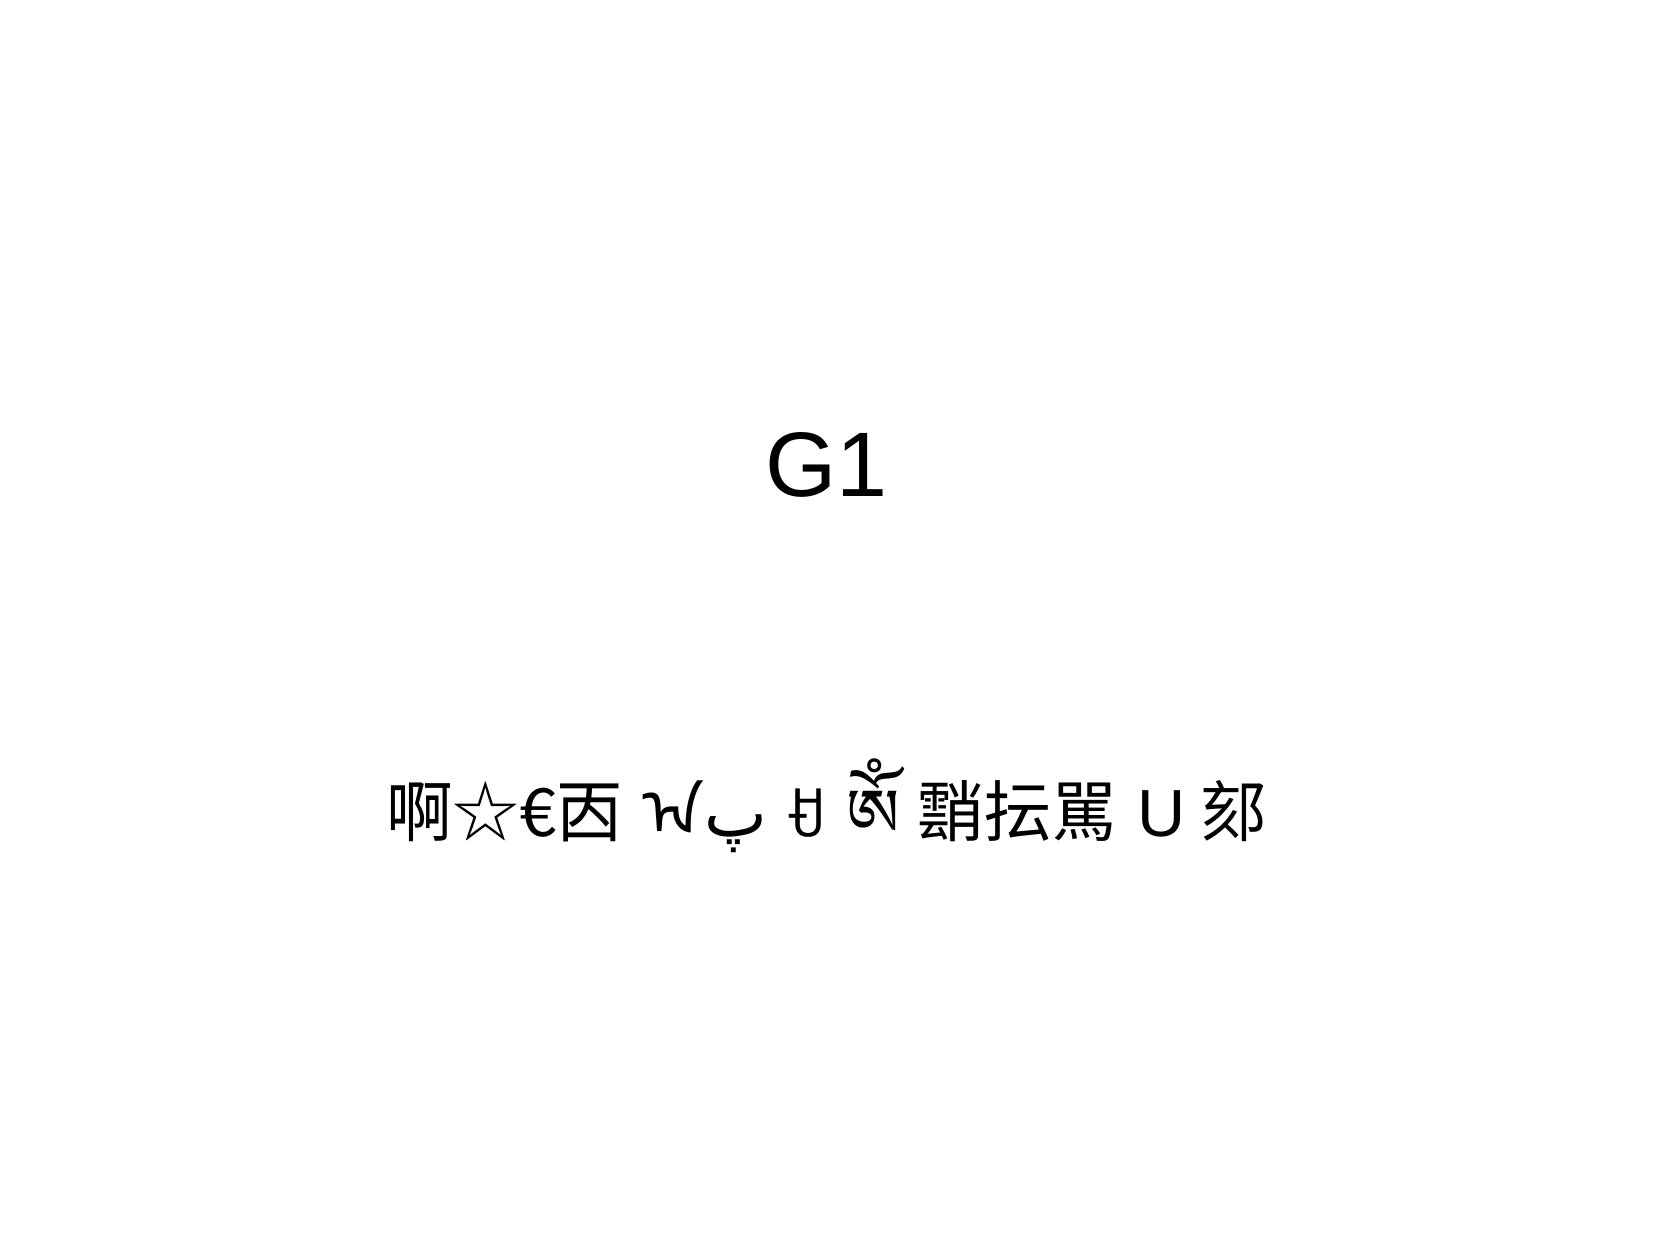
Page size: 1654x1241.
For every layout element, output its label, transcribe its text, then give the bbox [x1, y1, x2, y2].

subtitle 啊☆€㐁ᠠﭖꀀༀ䨭抎駡U郂 [247, 656, 1407, 958]
title G1 [122, 339, 1531, 590]
